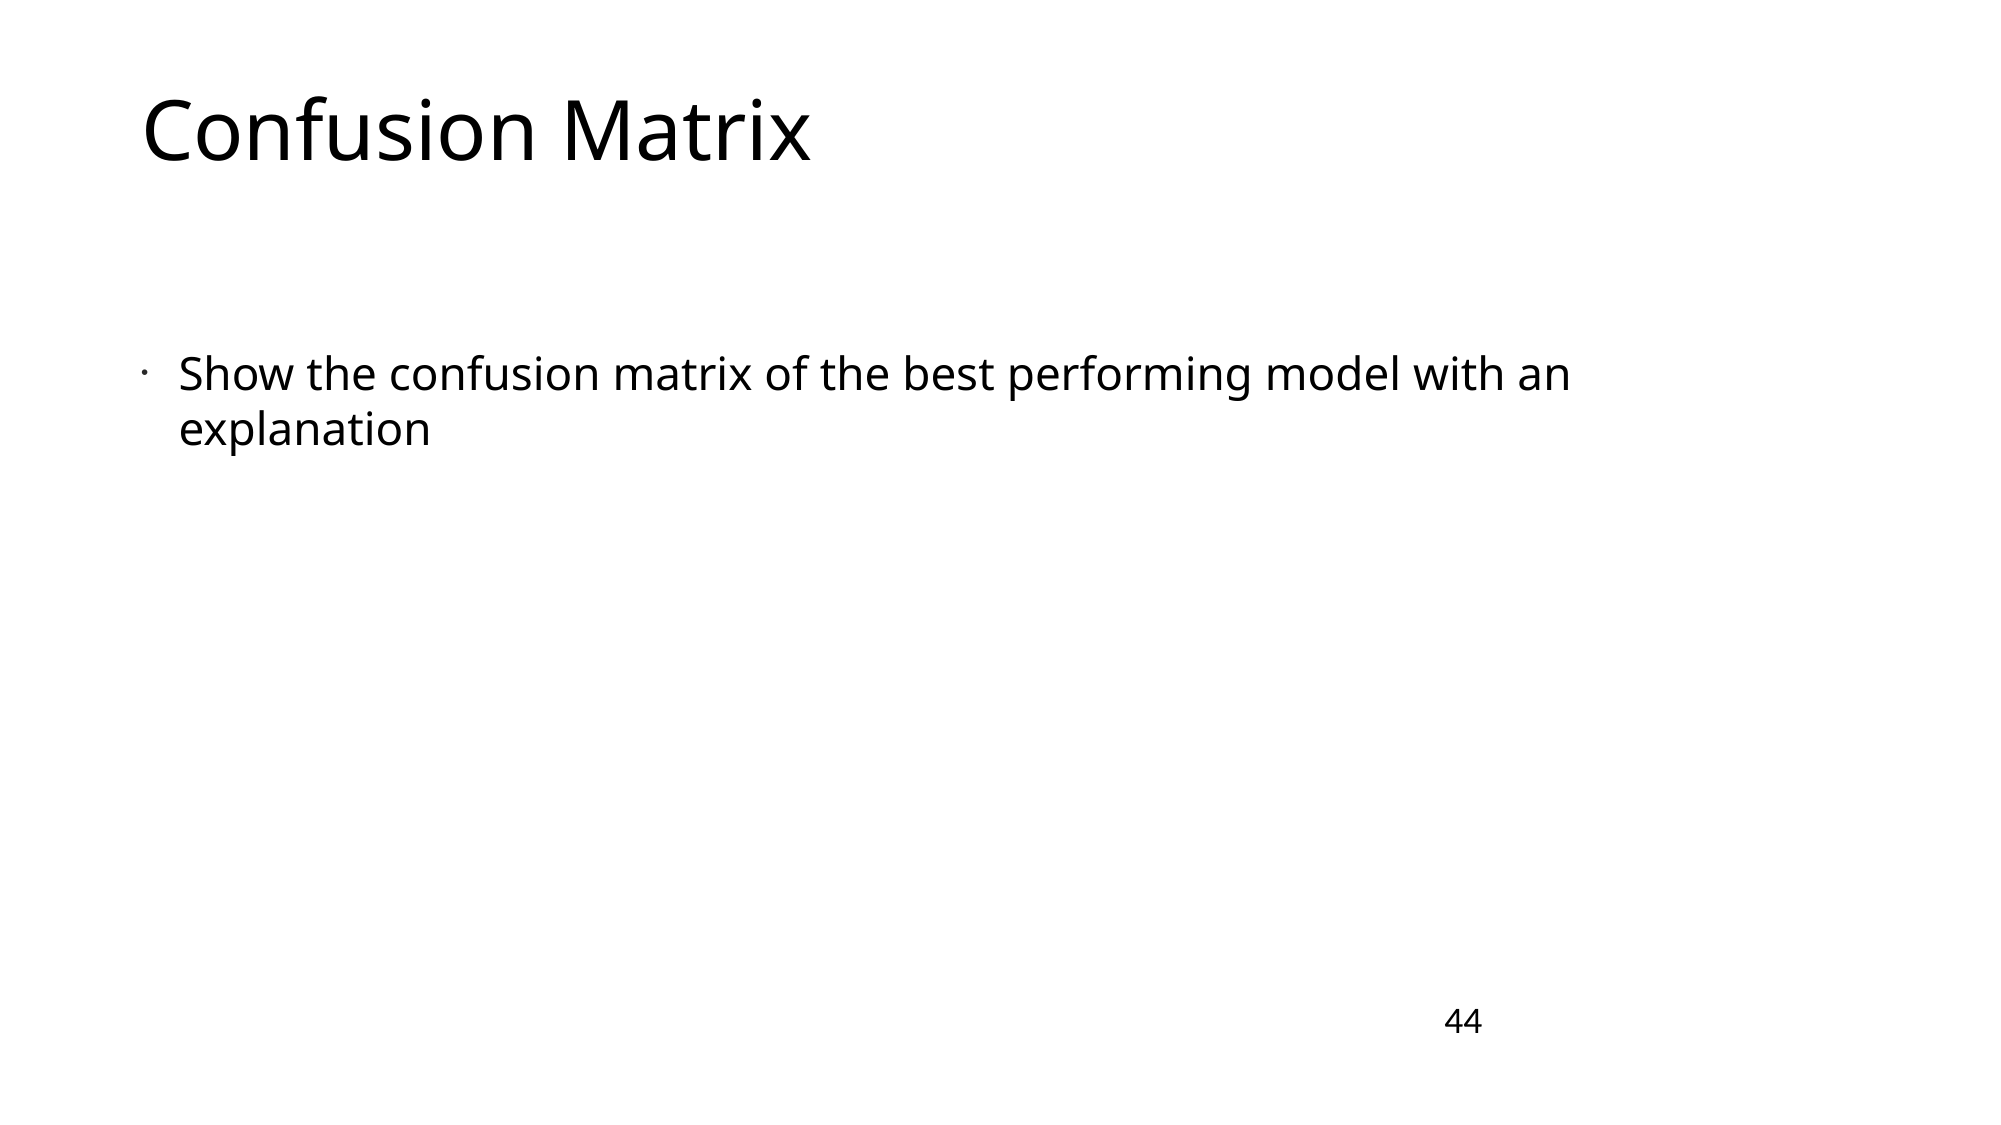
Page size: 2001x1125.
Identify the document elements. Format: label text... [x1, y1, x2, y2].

slide_number <szám> [1429, 988, 1880, 1055]
list Show the confusion matrix of the best performing model with an explanation [126, 337, 1682, 963]
text_box Confusion Matrix [126, 88, 1852, 179]
